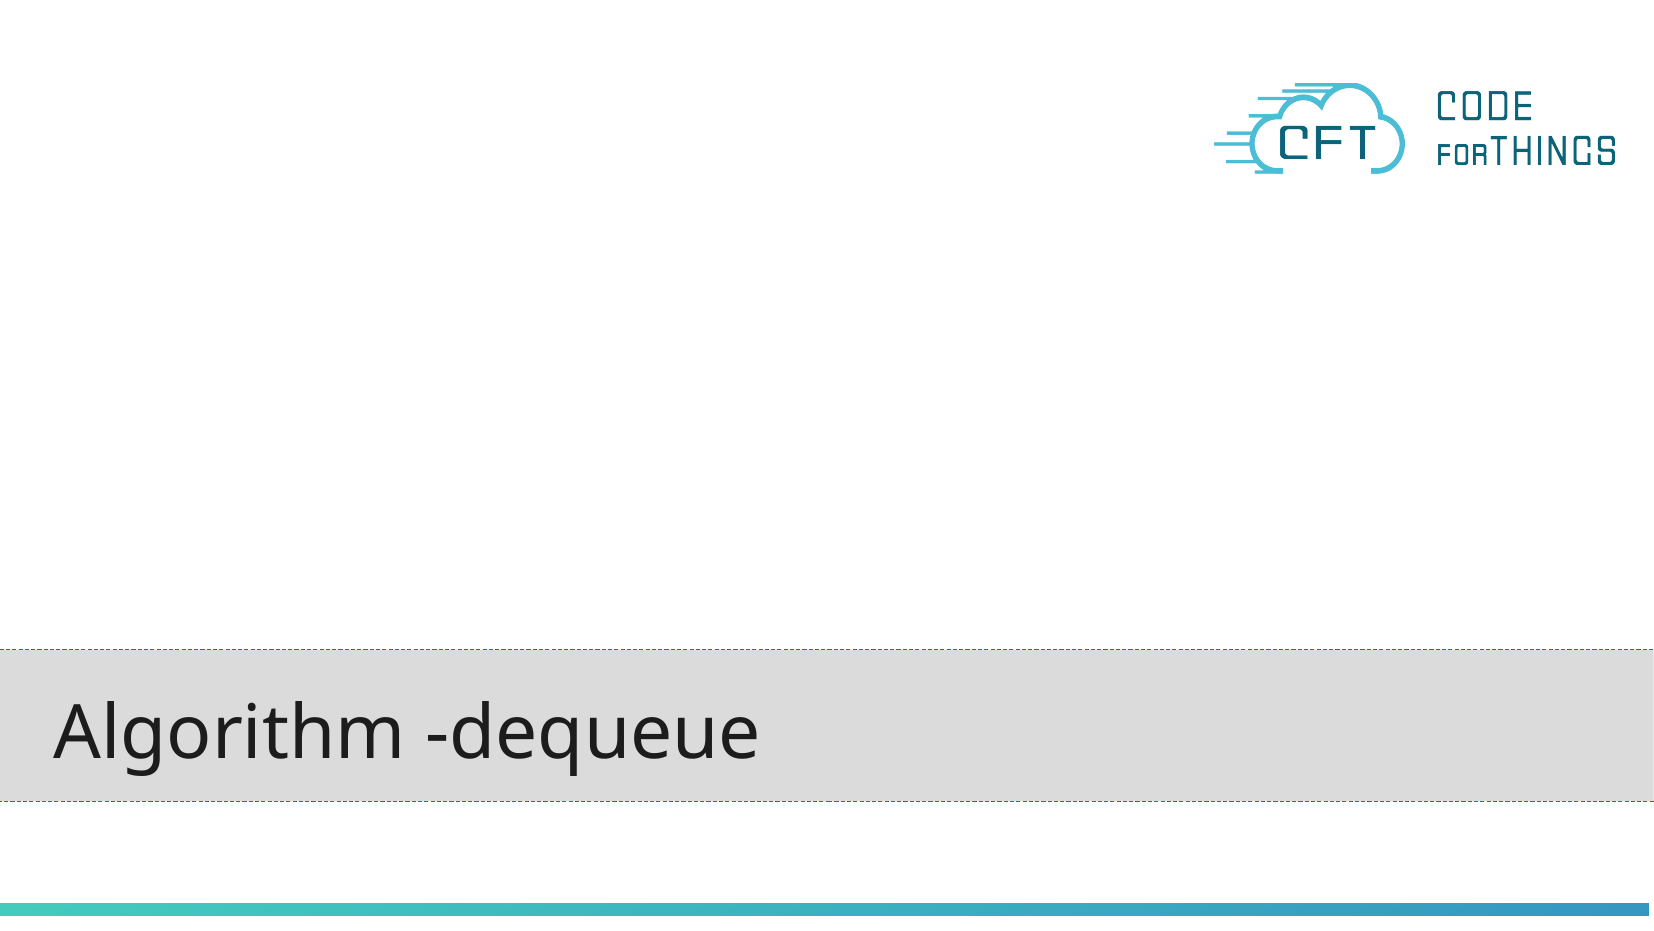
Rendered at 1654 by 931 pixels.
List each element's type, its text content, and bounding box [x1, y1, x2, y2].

picture [1214, 83, 1615, 174]
title Algorithm -dequeue [53, 651, 1542, 807]
